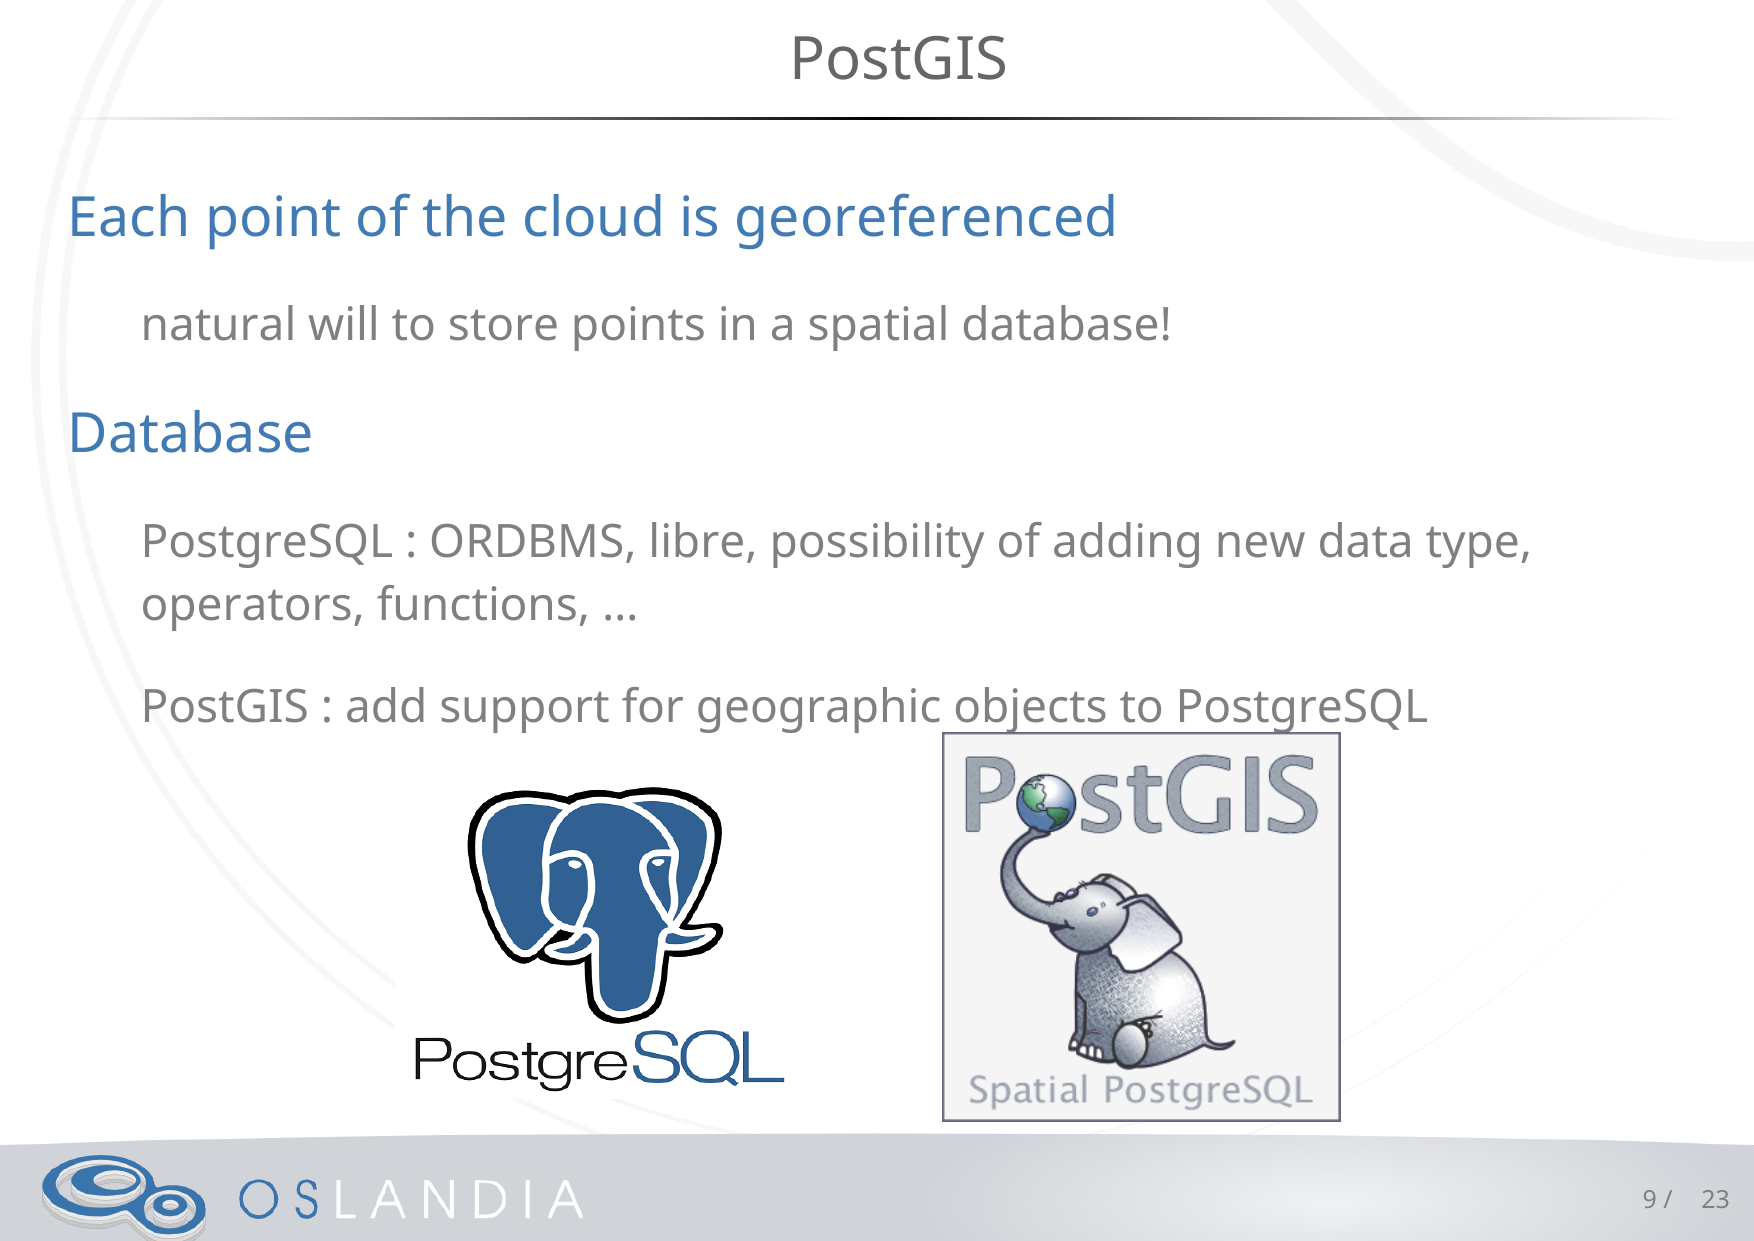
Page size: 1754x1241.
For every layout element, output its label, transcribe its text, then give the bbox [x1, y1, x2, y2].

picture [0, 0, 1754, 1241]
list Each point of the cloud is georeferenced natural will to store points in a spatial database! Database PostgreSQL : ORDBMS, libre, possibility of adding new data type, operators, functions, … PostGIS : add support for geographic objects to PostgreSQL [37, 177, 1710, 698]
title PostGIS [31, 14, 1754, 98]
